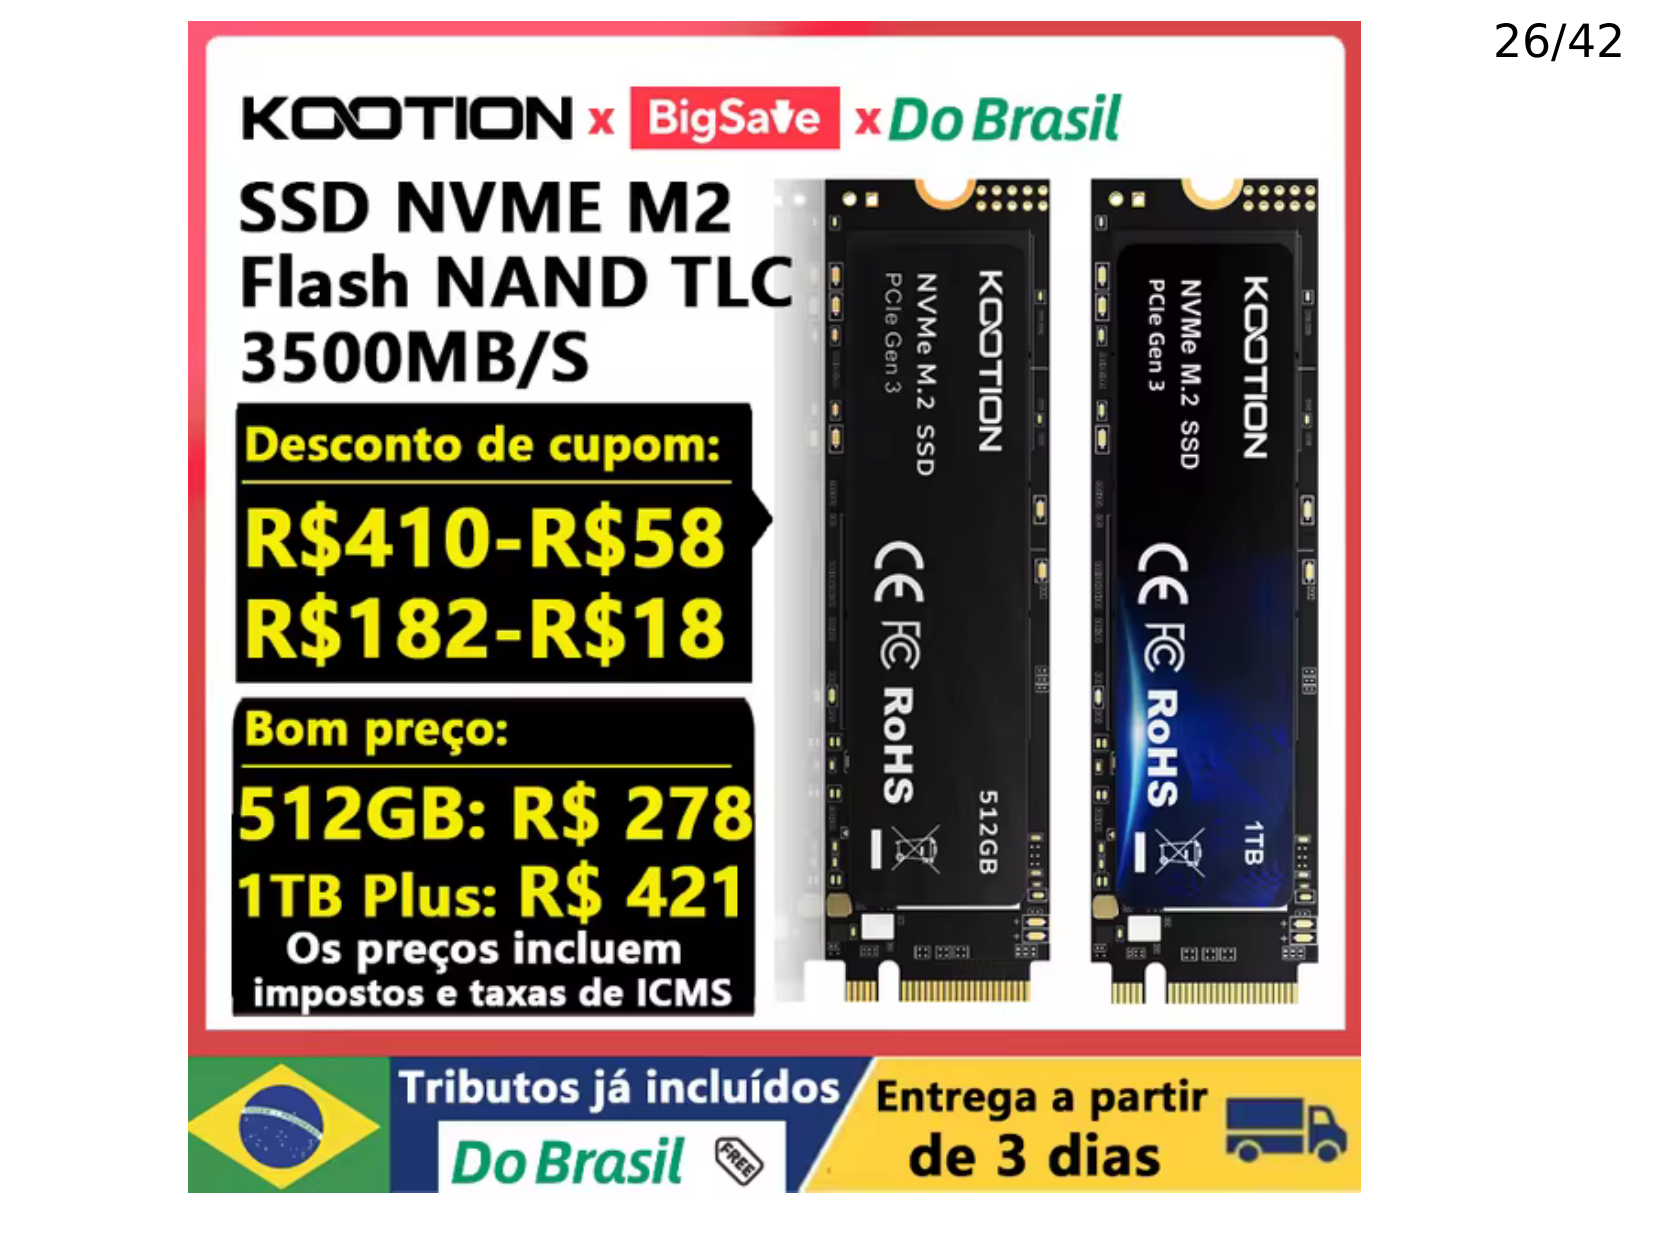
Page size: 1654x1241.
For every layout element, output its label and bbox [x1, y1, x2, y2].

picture [188, 21, 1361, 1193]
